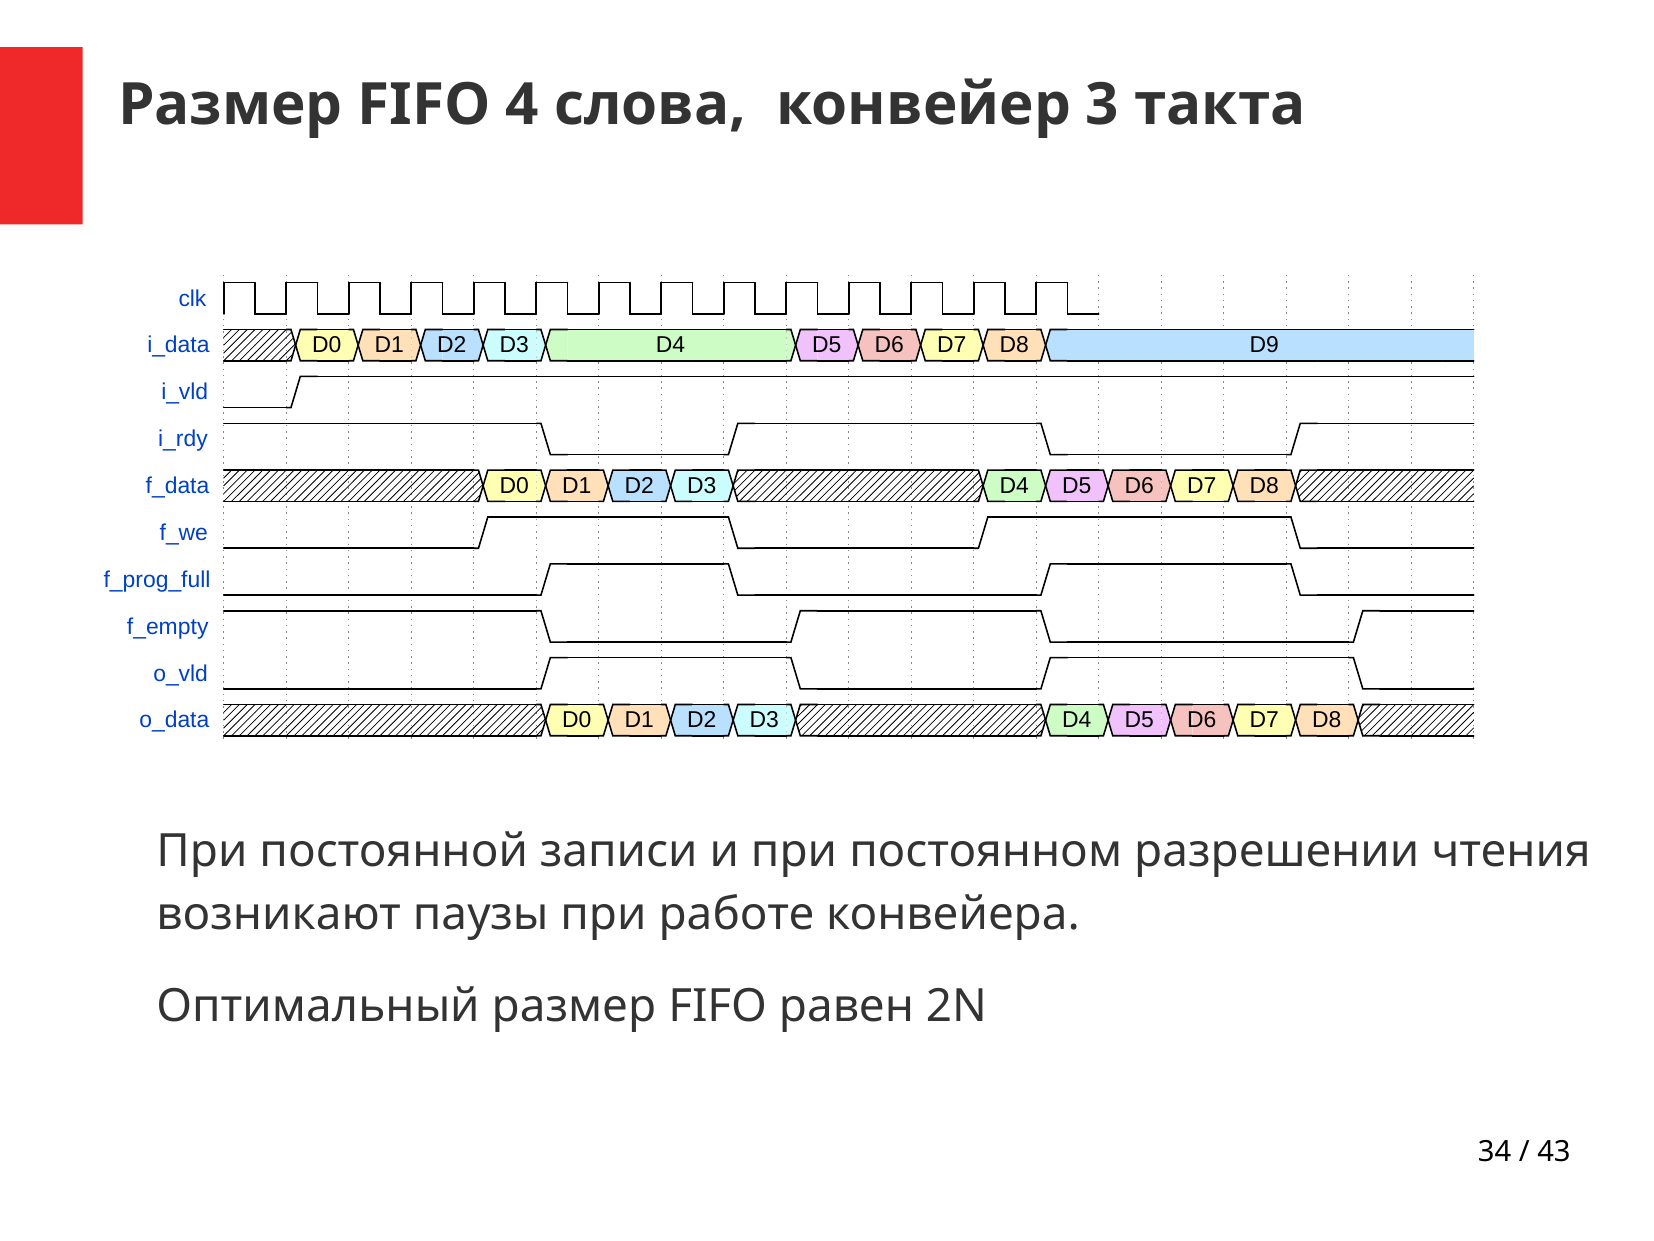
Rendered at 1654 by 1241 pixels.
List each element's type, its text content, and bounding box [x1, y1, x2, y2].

picture [66, 274, 1505, 743]
title Размер FIFO 4 слова, конвейер 3 такта [118, 49, 1571, 154]
list При постоянной записи и при постоянном разрешении чтения возникают паузы при работе конвейера. Оптимальный размер FIFO равен 2N [85, 817, 1598, 1137]
